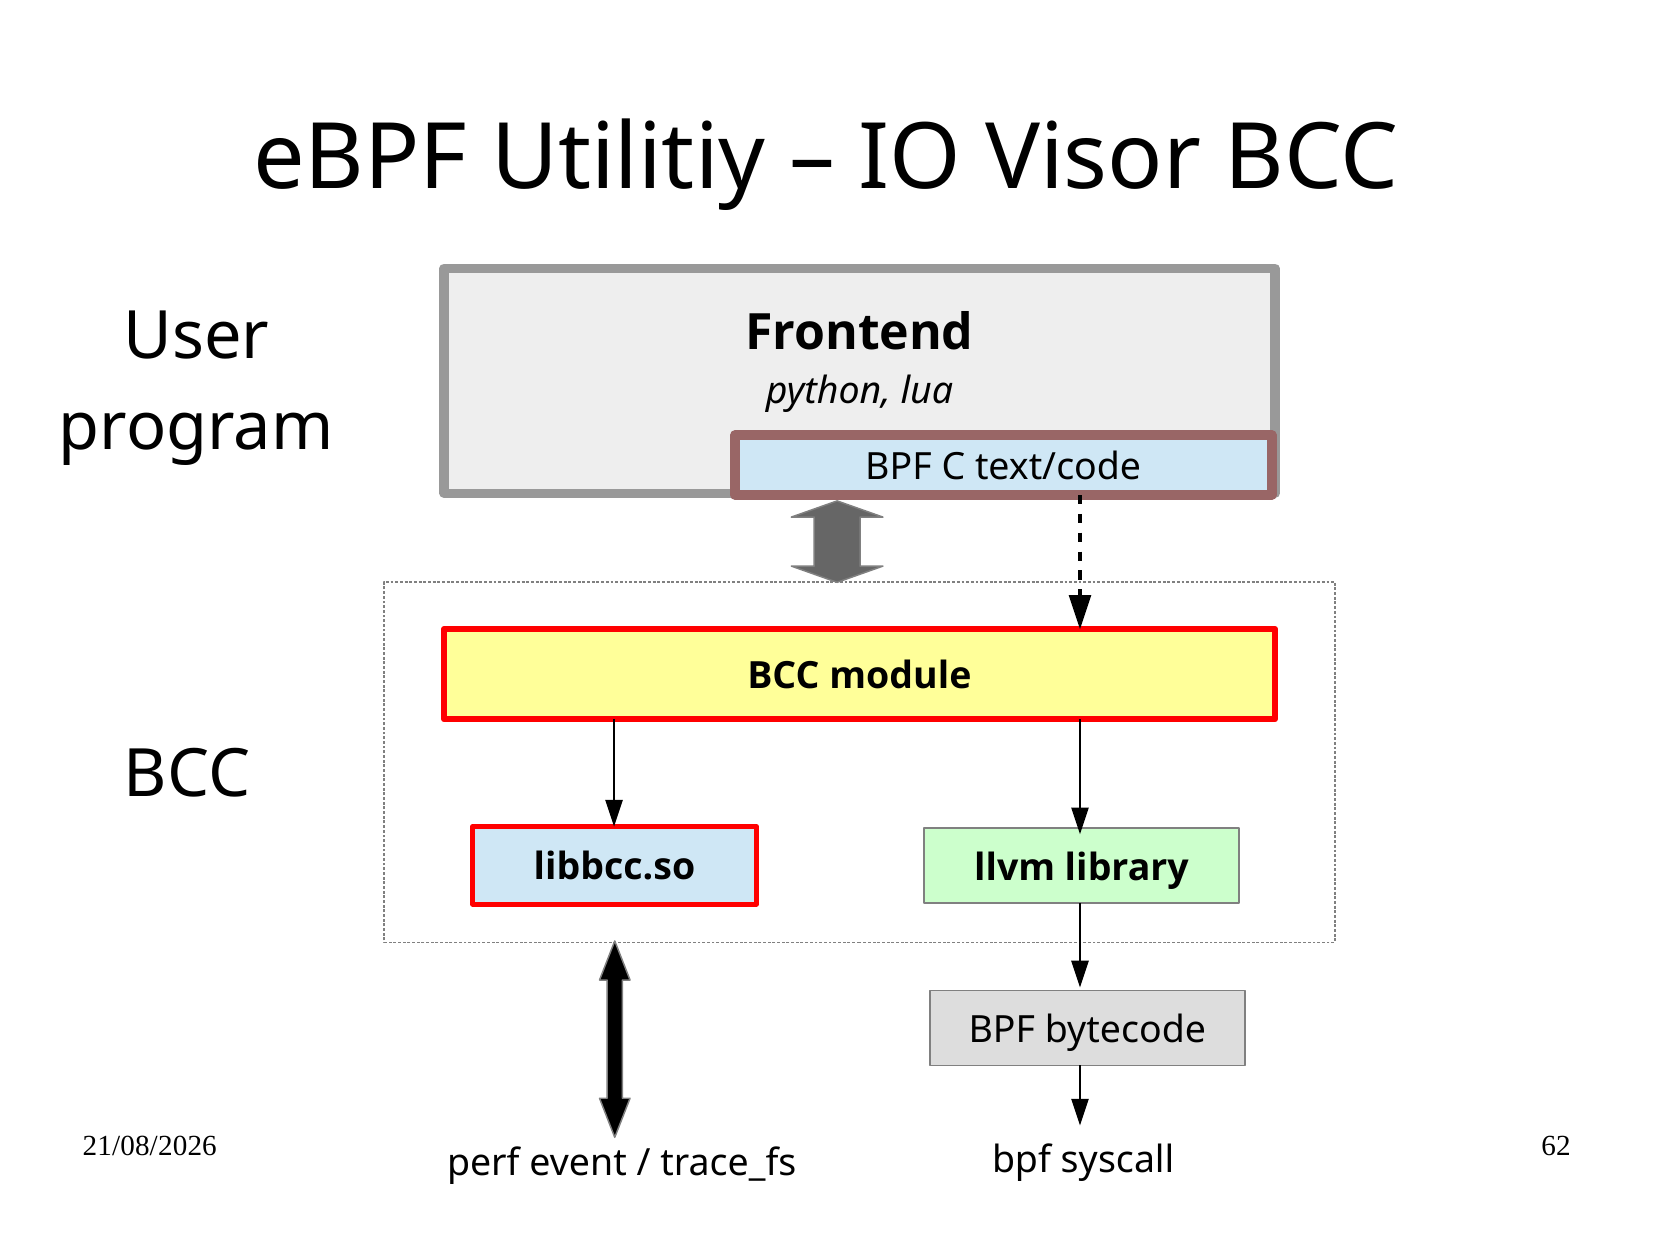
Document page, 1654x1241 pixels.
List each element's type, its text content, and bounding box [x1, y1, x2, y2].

text_box llvm library [924, 828, 1240, 904]
text_box BCC [109, 717, 264, 813]
text_box Frontend python, lua [444, 268, 1276, 494]
text_box perf event / trace_fs [432, 1128, 793, 1189]
text_box BPF bytecode [930, 990, 1246, 1066]
text_box BCC module [444, 629, 1276, 720]
text_box bpf syscall [977, 1125, 1176, 1186]
text_box libbcc.so [472, 826, 757, 905]
text_box [791, 500, 883, 583]
title eBPF Utilitiy – IO Visor BCC [82, 49, 1571, 257]
text_box User program [44, 280, 323, 457]
text_box [599, 940, 631, 1128]
text_box BPF C text/code [735, 435, 1272, 496]
